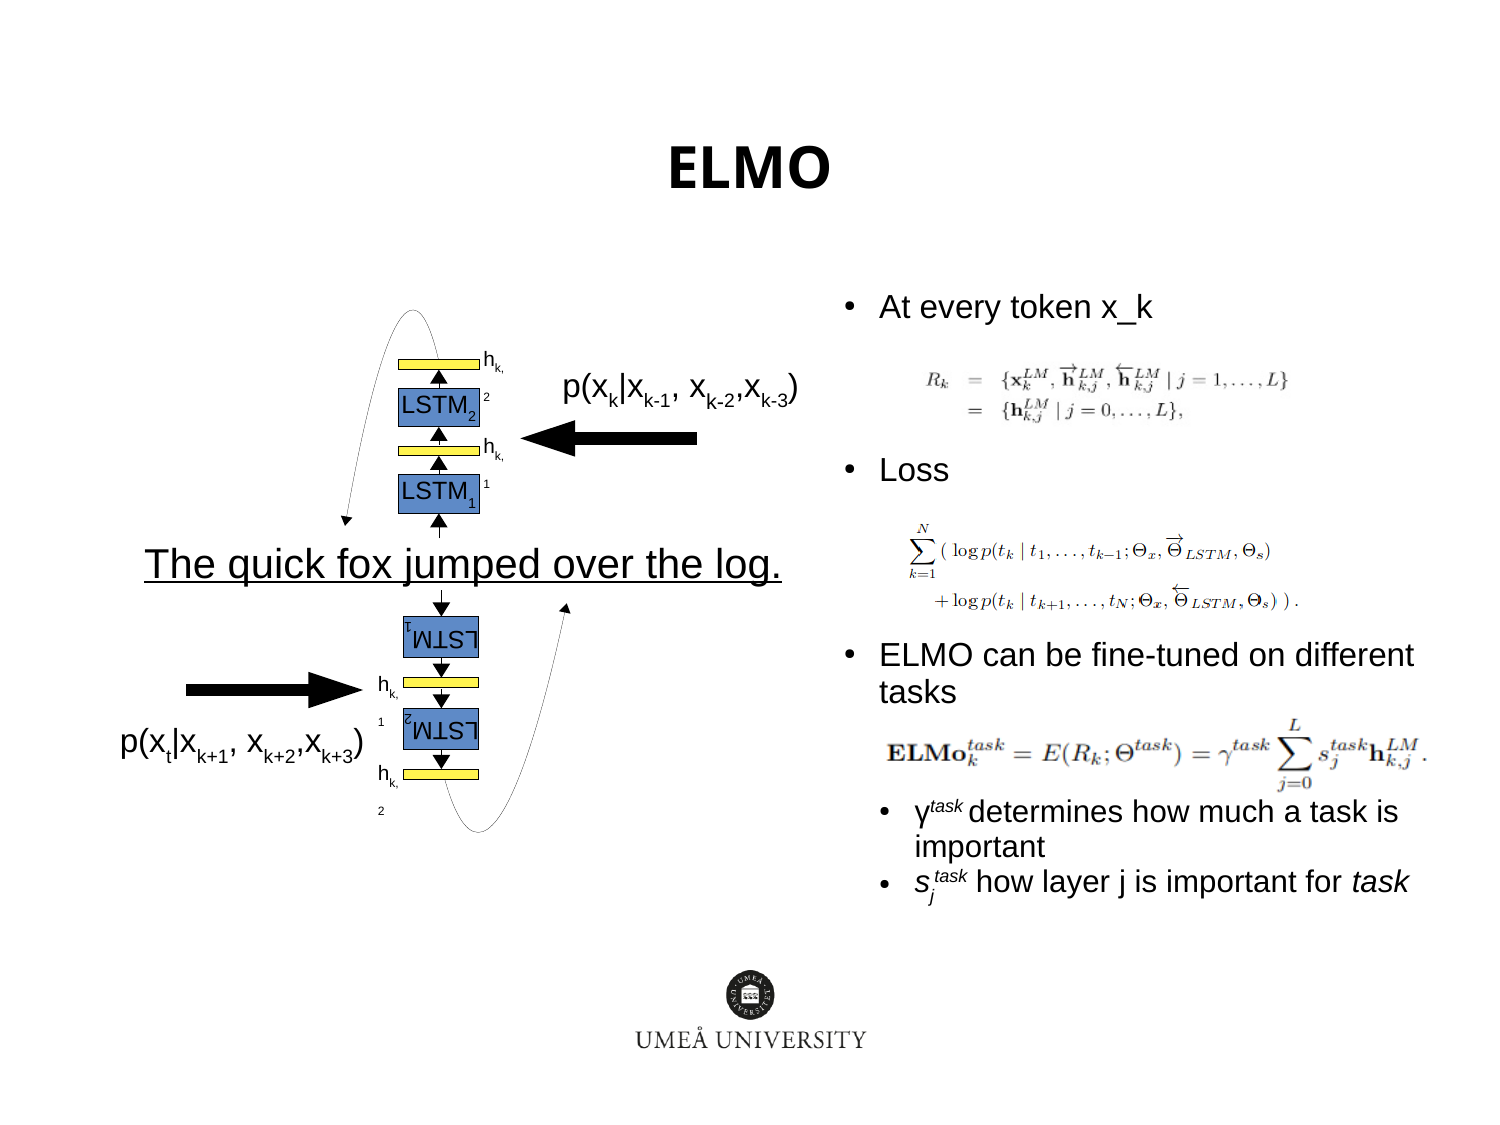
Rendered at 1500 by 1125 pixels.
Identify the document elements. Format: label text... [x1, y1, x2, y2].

text_box LSTM1 [403, 616, 479, 658]
title ELMO [204, 76, 1295, 254]
text_box hk,2 [363, 754, 415, 826]
text_box hk,1 [468, 427, 521, 499]
text_box At every token x_k Loss ELMO can be fine-tuned on different tasks γtask determines how much a task is important sjtask how layer j is important for task [828, 281, 1441, 949]
picture [885, 509, 1311, 623]
text_box [398, 359, 468, 370]
text_box p(xt|xk+1, xk+2,xk+3) [105, 714, 390, 775]
text_box LSTM2 [398, 388, 480, 427]
text_box [415, 769, 479, 780]
text_box hk,2 [468, 339, 521, 412]
text_box p(xk|xk-1, xk-2,xk-3) [547, 355, 815, 422]
text_box LSTM1 [398, 474, 480, 514]
text_box LSTM2 [403, 708, 479, 750]
text_box [415, 677, 479, 688]
text_box The quick fox jumped over the log. [129, 533, 828, 641]
text_box [398, 446, 468, 456]
text_box hk,1 [363, 665, 415, 737]
